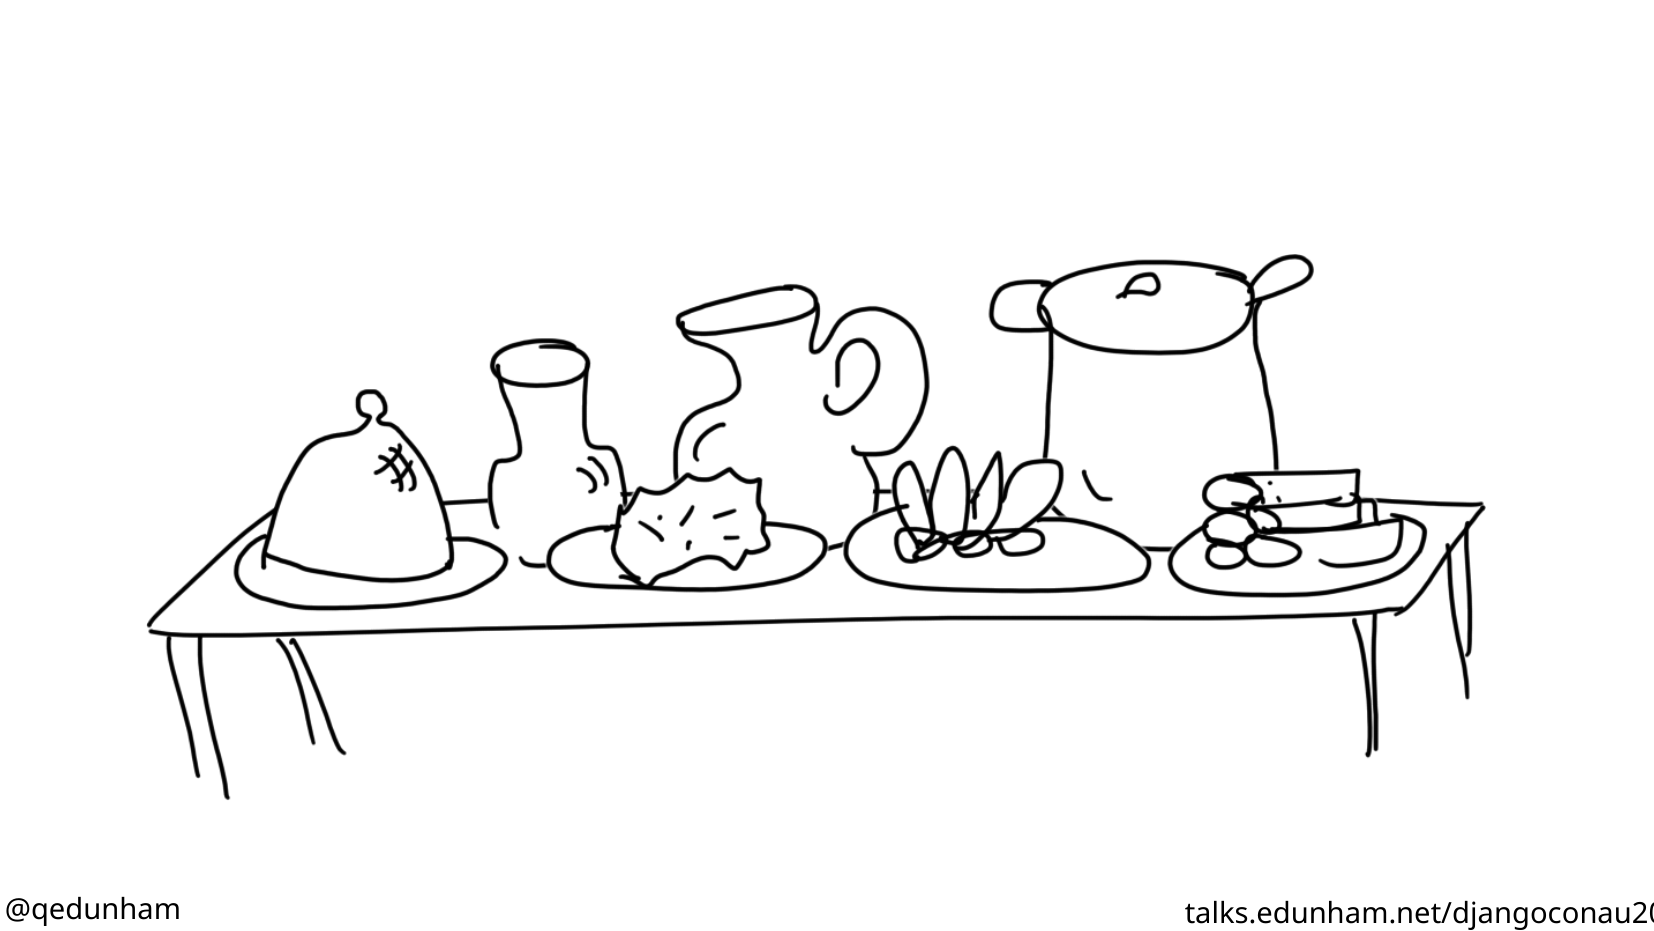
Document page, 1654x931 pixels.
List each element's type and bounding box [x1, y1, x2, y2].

picture [146, 254, 1486, 801]
